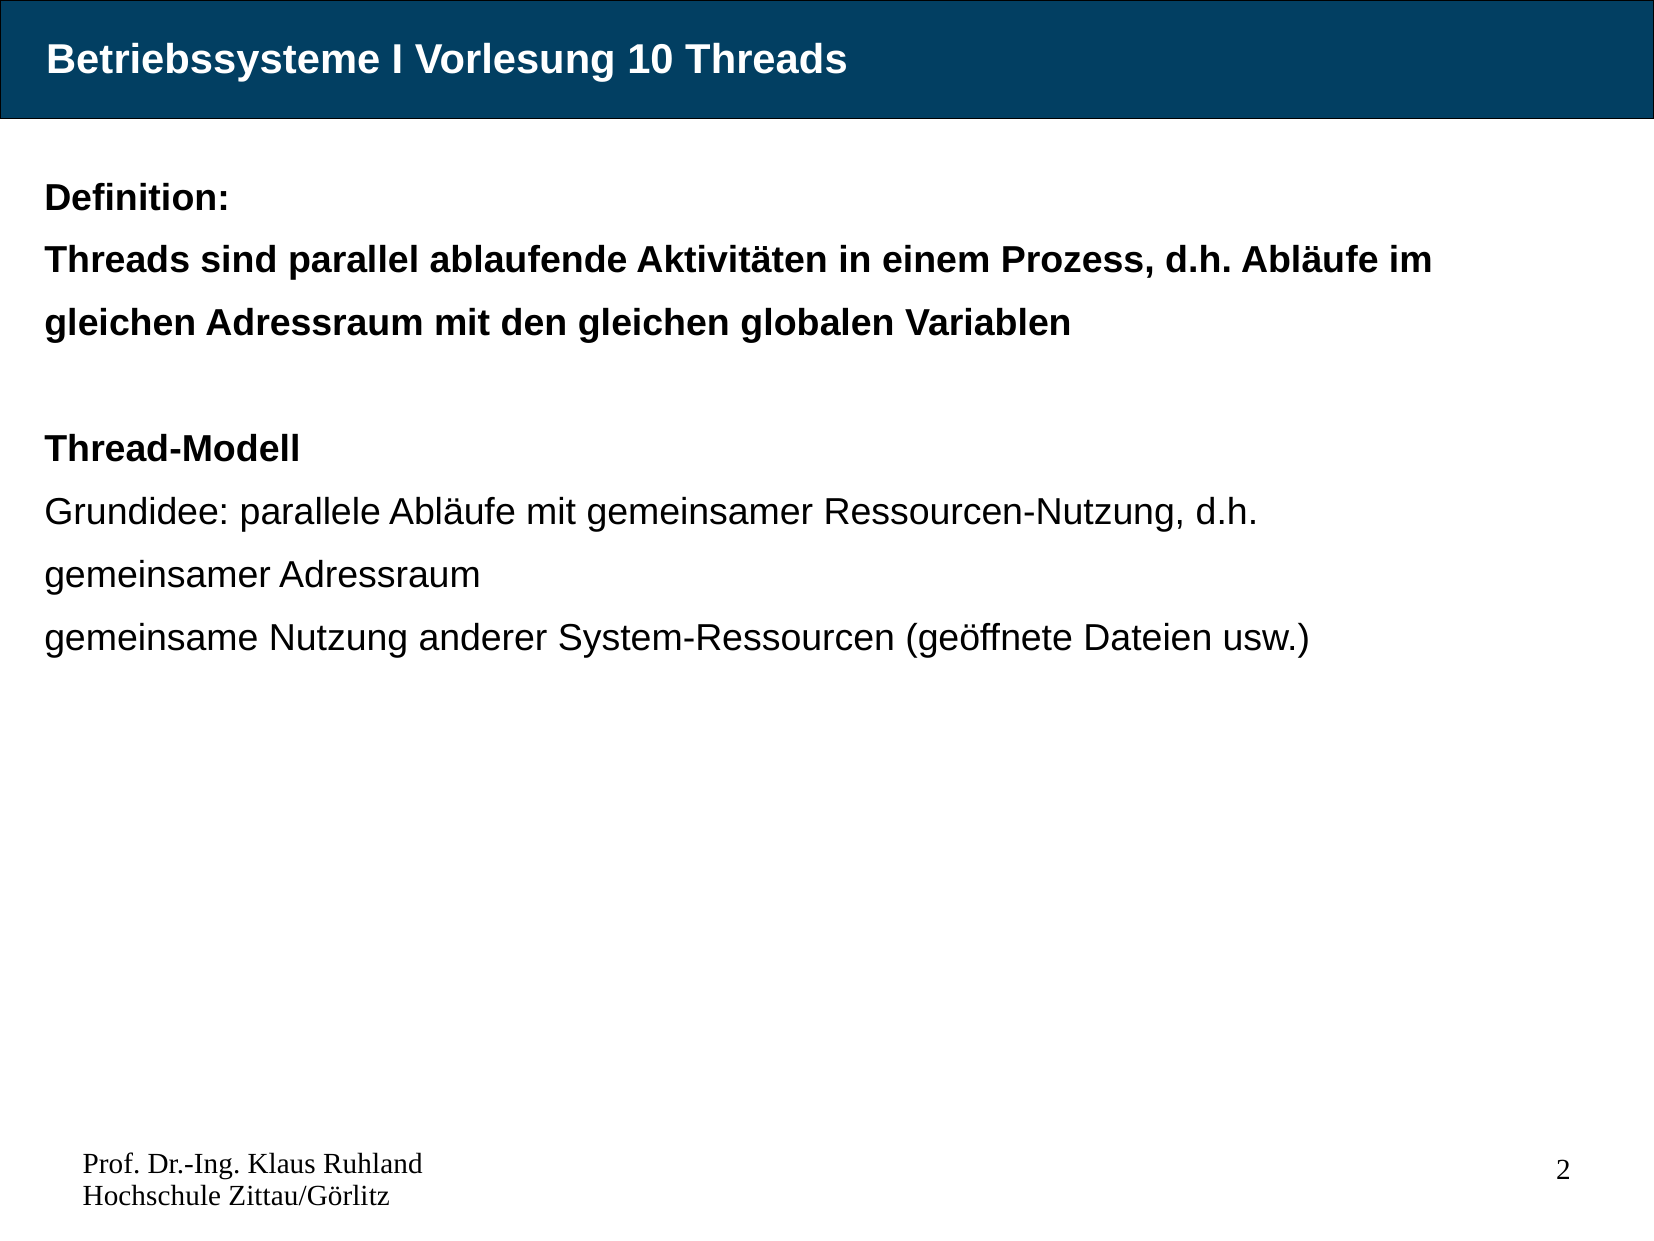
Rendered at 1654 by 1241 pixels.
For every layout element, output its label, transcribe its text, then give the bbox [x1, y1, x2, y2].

text_box Definition: Threads sind parallel ablaufende Aktivitäten in einem Prozess, d.h. Abläufe im gleichen Adressraum mit den gleichen globalen Variablen Thread-Modell Grundidee: parallele Abläufe mit gemeinsamer Ressourcen-Nutzung, d.h. gemeinsamer Adressraum gemeinsame Nutzung anderer System-Ressourcen (geöffnete Dateien usw.) [29, 147, 1565, 1121]
